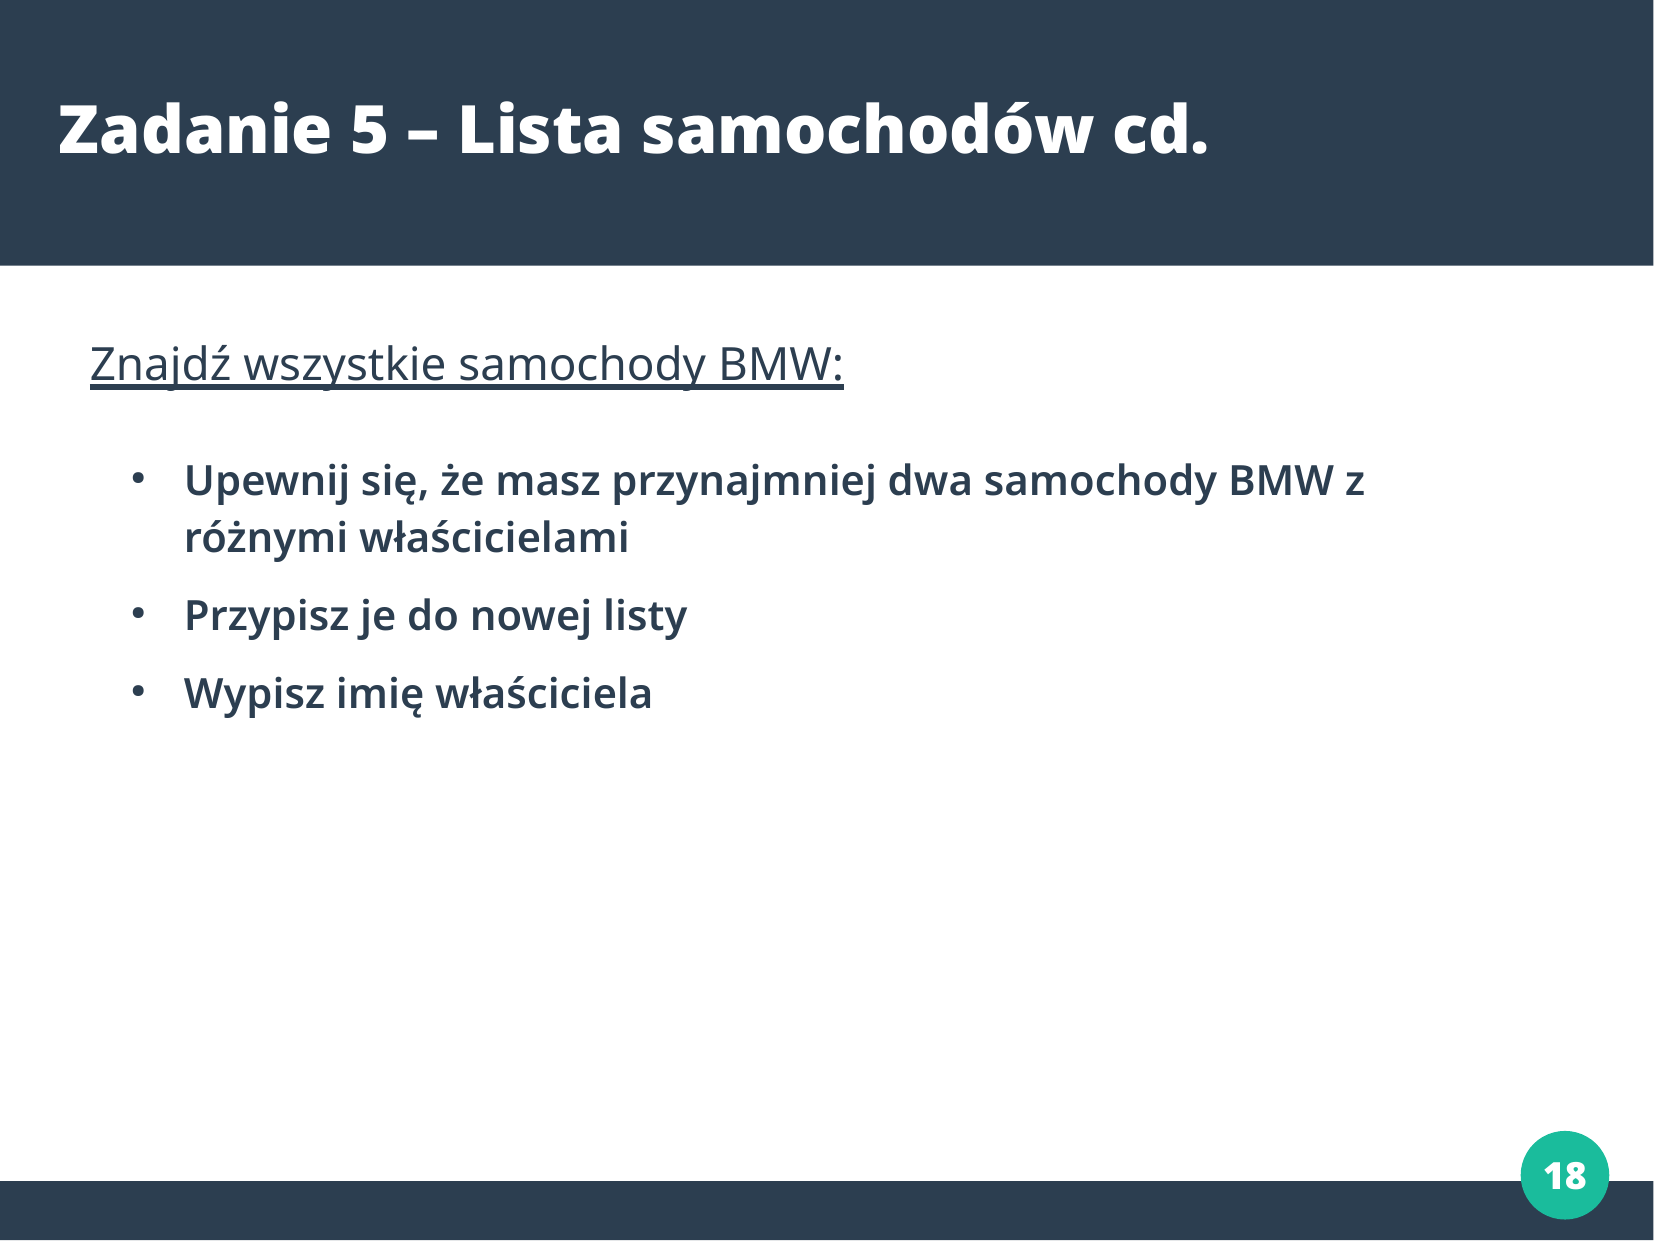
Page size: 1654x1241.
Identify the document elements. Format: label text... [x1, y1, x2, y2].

list Upewnij się, że masz przynajmniej dwa samochody BMW z różnymi właścicielami Przypisz je do nowej listy Wypisz imię właściciela [113, 403, 1501, 943]
title Zadanie 5 – Lista samochodów cd. [59, 49, 1595, 207]
text_box Znajdź wszystkie samochody BMW: [75, 323, 1531, 403]
